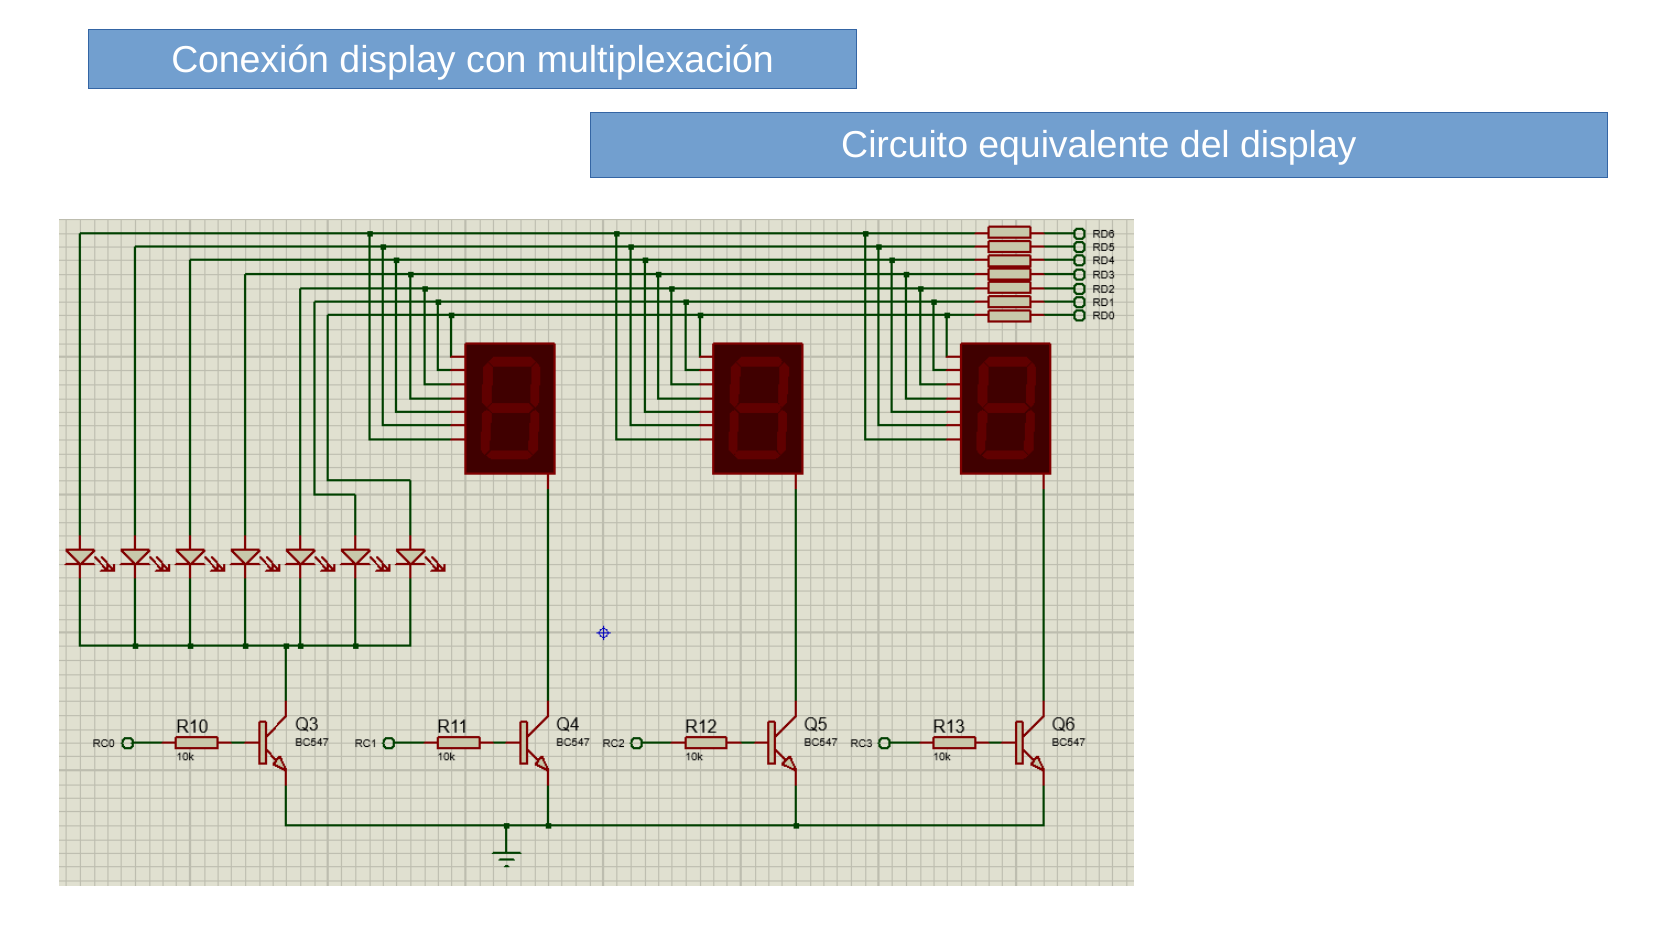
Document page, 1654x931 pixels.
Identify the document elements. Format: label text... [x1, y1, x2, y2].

text_box Circuito equivalente del display [590, 112, 1608, 178]
text_box Conexión display con multiplexación [88, 29, 857, 89]
picture [59, 220, 1134, 886]
